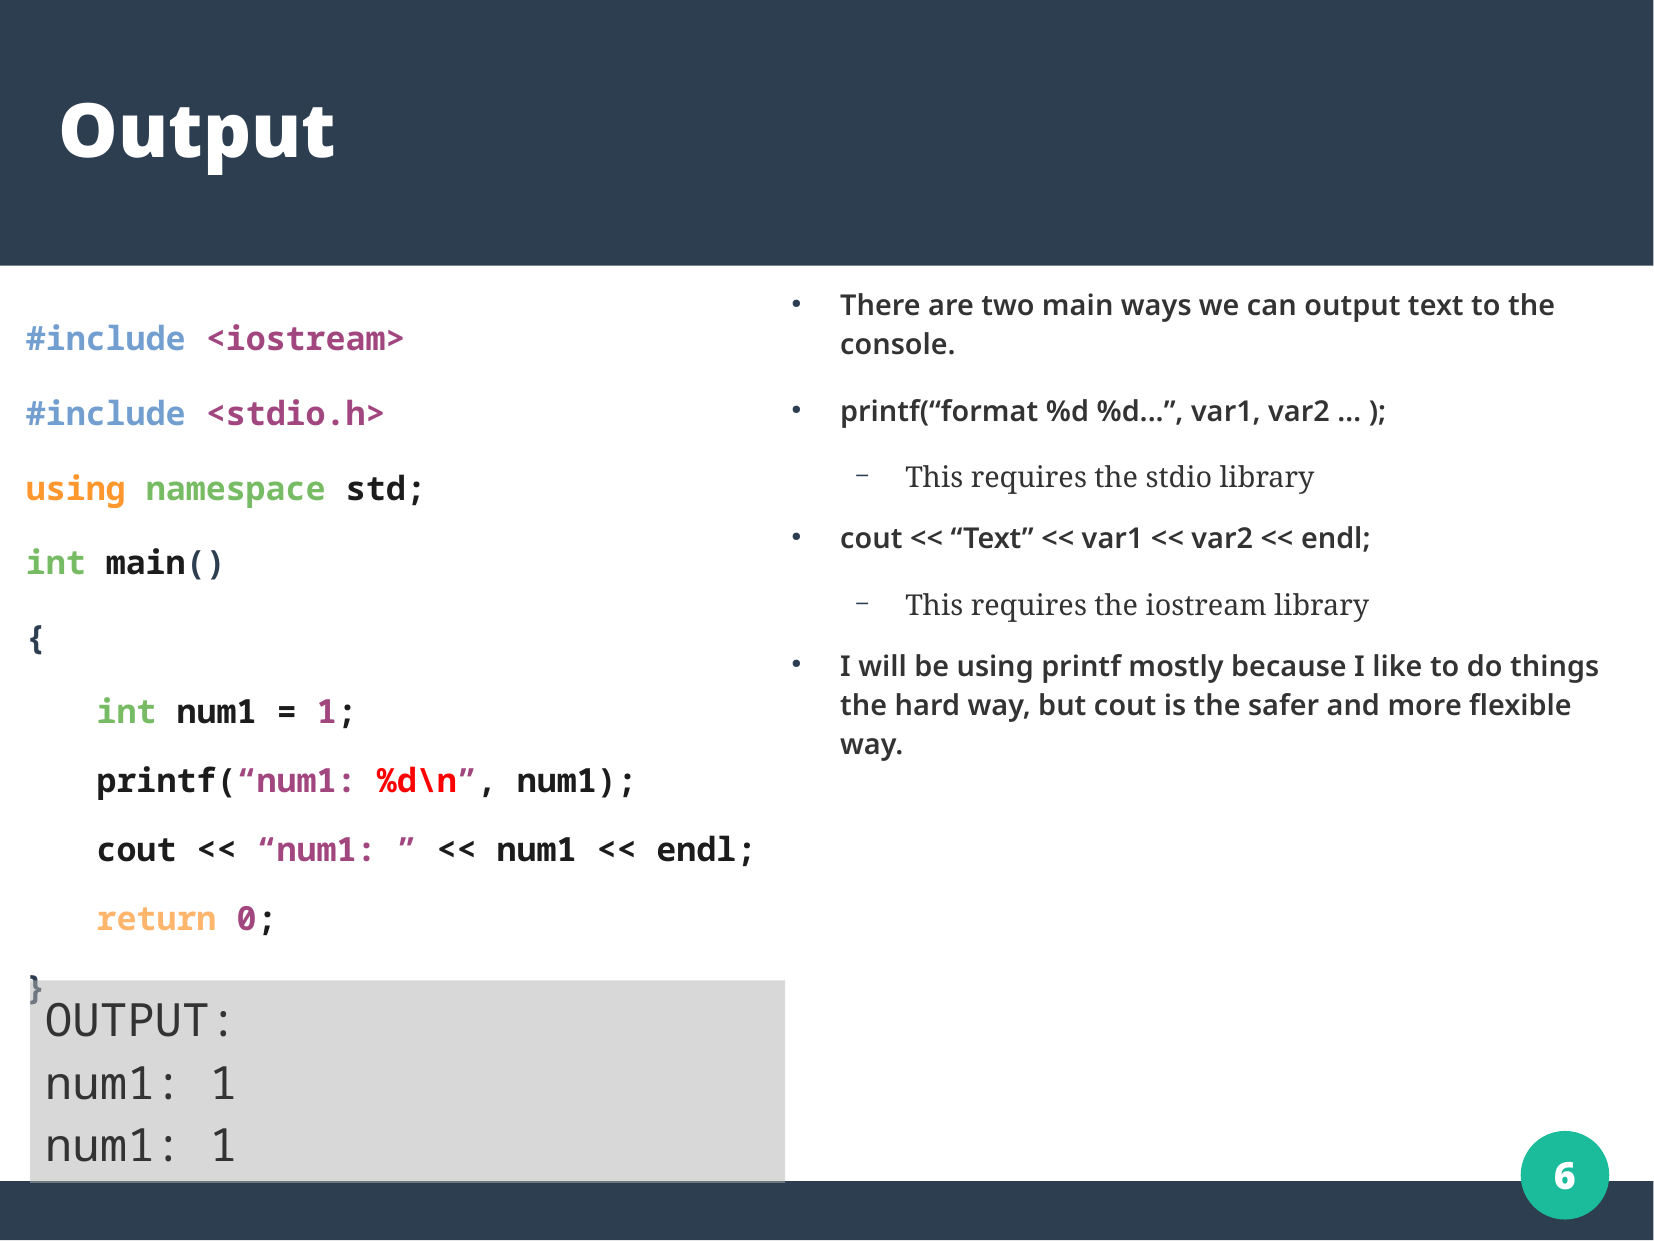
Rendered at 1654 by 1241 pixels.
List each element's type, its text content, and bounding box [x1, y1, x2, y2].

list There are two main ways we can output text to the console. printf(“format %d %d...”, var1, var2 … ); This requires the stdio library cout << “Text” << var1 << var2 << endl; This requires the iostream library I will be using printf mostly because I like to do things the hard way, but cout is the safer and more flexible way. [774, 285, 1636, 766]
list #include <iostream> #include <stdio.h> using namespace std; int main() { int num1 = 1; printf(“num1: %d\n”, num1); cout << “num1: ” << num1 << endl; return 0; } [0, 315, 766, 1142]
title Output [59, 49, 1595, 207]
text_box OUTPUT: num1: 1 num1: 1 [30, 980, 786, 1156]
